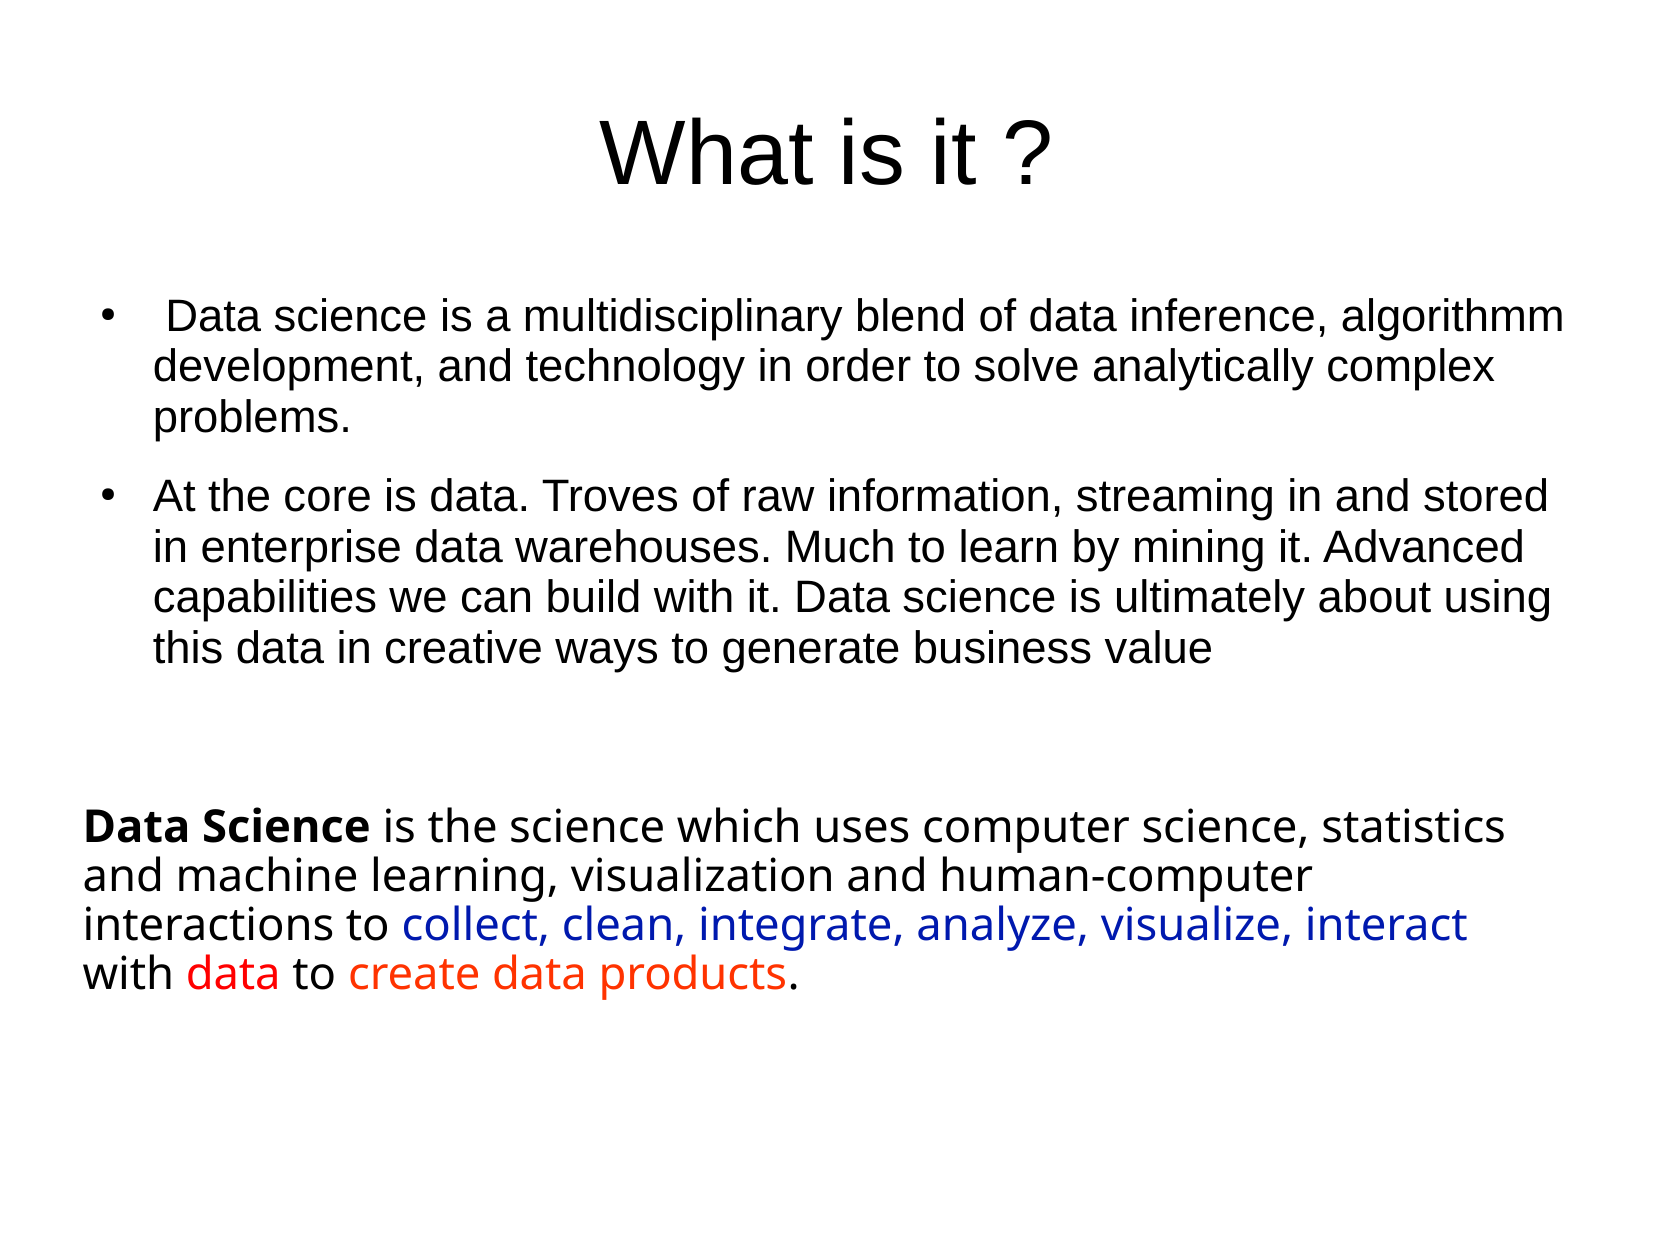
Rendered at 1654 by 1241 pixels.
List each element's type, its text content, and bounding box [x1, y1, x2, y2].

list Data science is a multidisciplinary blend of data inference, algorithmm development, and technology in order to solve analytically complex problems. At the core is data. Troves of raw information, streaming in and stored in enterprise data warehouses. Much to learn by mining it. Advanced capabilities we can build with it. Data science is ultimately about using this data in creative ways to generate business value Data Science is the science which uses computer science, statistics and machine learning, visualization and human-computer interactions to collect, clean, integrate, analyze, visualize, interact with data to create data products. [82, 290, 1571, 1010]
title What is it ? [82, 49, 1571, 257]
